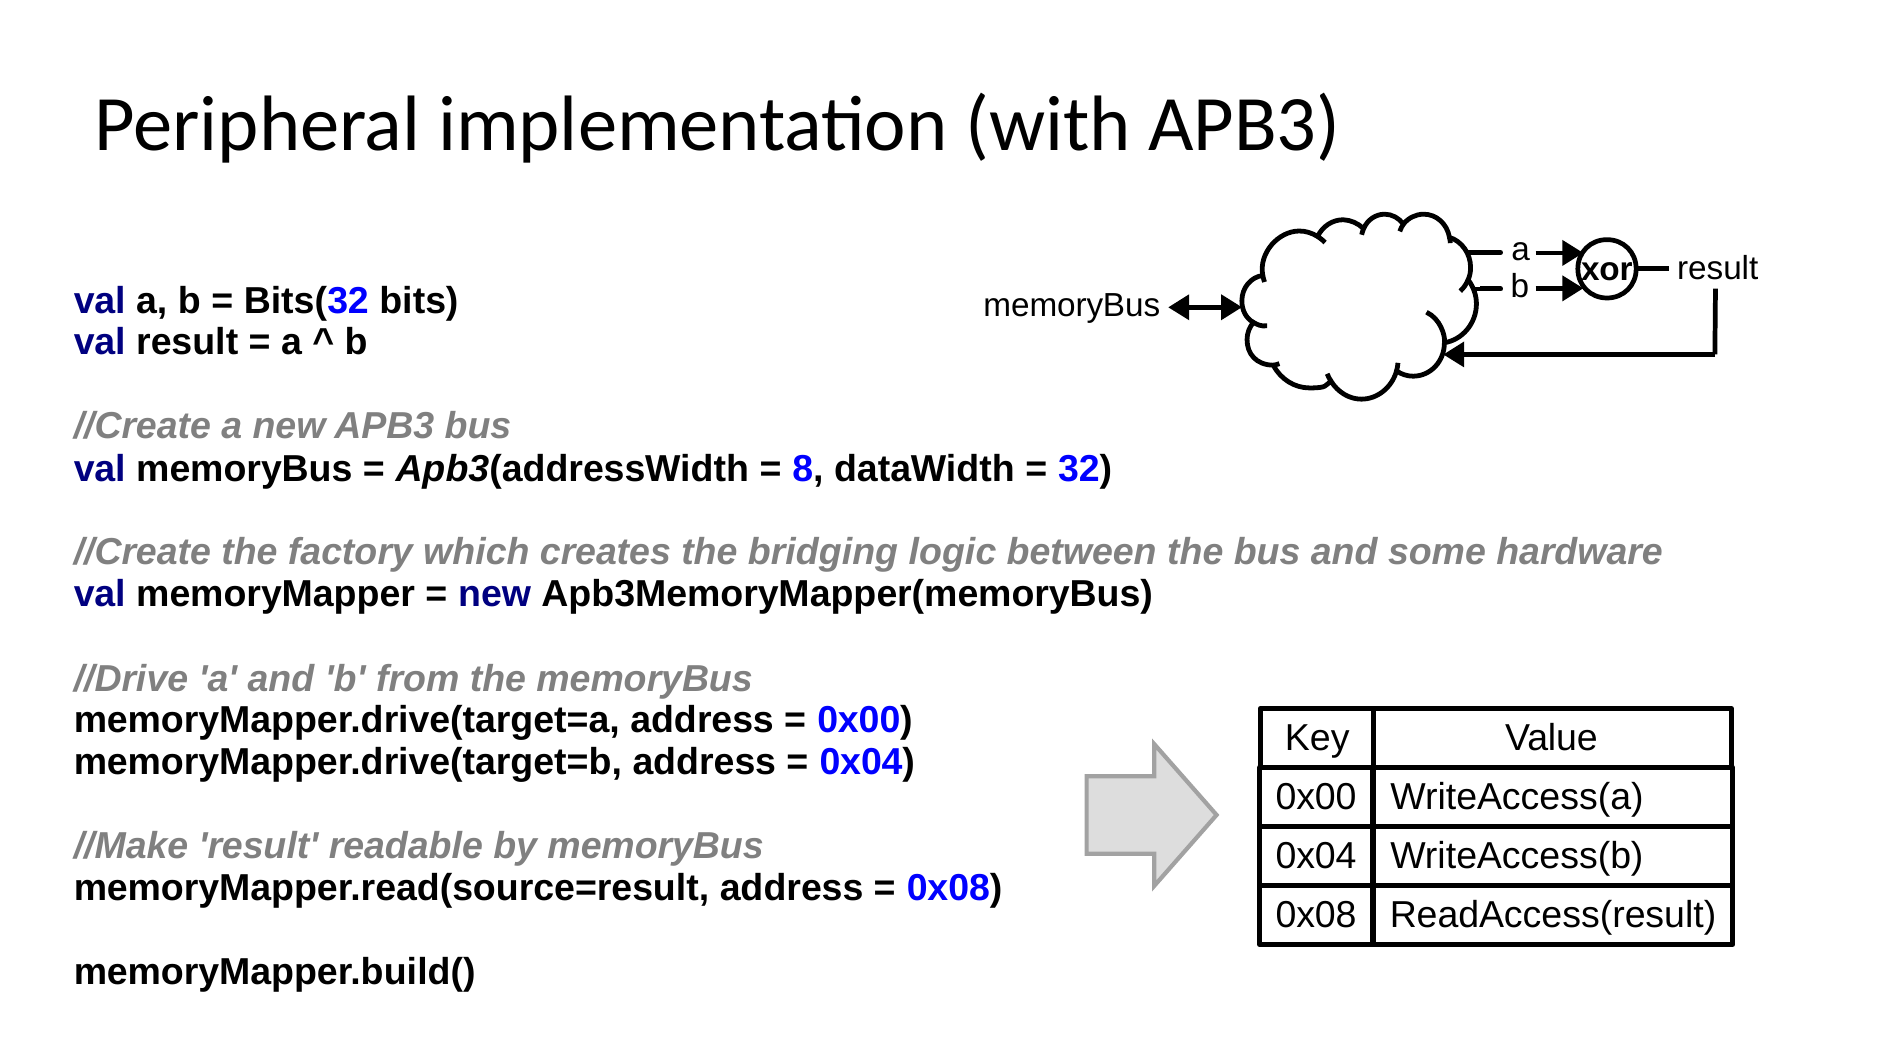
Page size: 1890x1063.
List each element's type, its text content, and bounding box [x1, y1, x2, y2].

picture [968, 211, 1774, 402]
text_box [1086, 744, 1217, 886]
title Peripheral implementation (with APB3) [94, 42, 1796, 220]
picture [1257, 705, 1736, 947]
text_box val a, b = Bits(32 bits) val result = a ^ b //Create a new APB3 bus val memoryBus = Apb3(addressWidth = 8, dataWidth = 32) //Create the factory which creates the bridging logic between the bus and some hardware val memoryMapper = new Apb3MemoryMapper(memoryBus) //Drive 'a' and 'b' from the memoryBus memoryMapper.drive(target=a, address = 0x00) memoryMapper.drive(target=b, address = 0x04) //Make 'result' readable by memoryBus memoryMapper.read(source=result, address = 0x08) memoryMapper.build() [59, 271, 1890, 1063]
